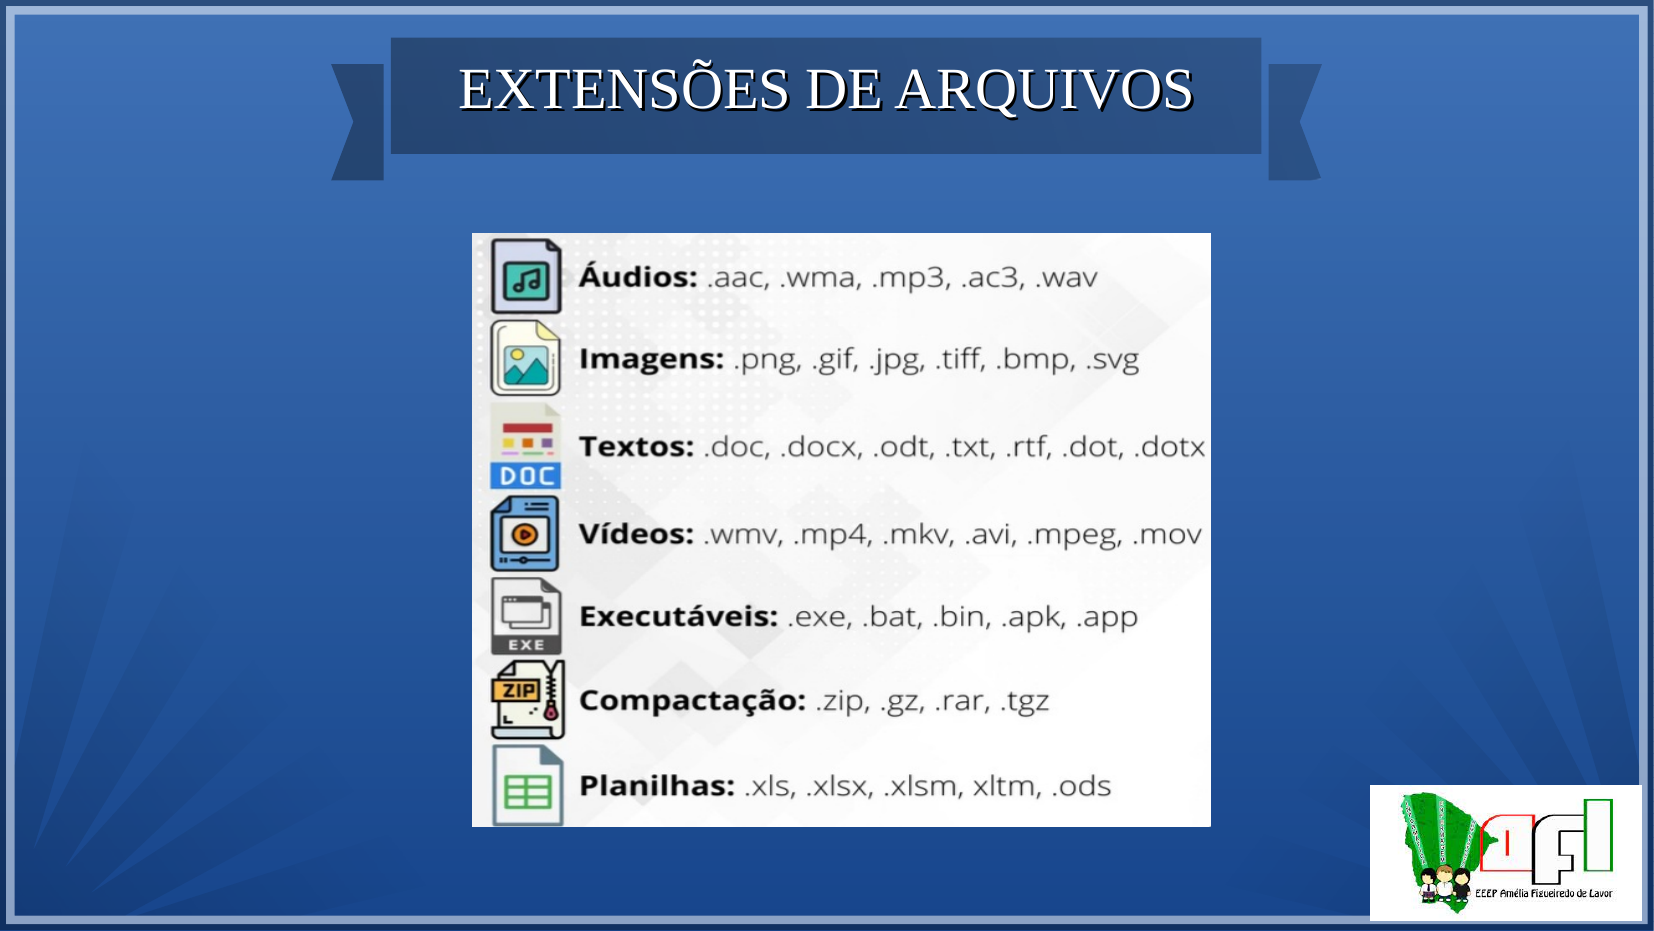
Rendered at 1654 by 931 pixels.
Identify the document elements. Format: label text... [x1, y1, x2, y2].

title EXTENSÕES DE ARQUIVOS [295, 5, 1359, 237]
picture [472, 233, 1211, 827]
picture [1370, 785, 1642, 921]
